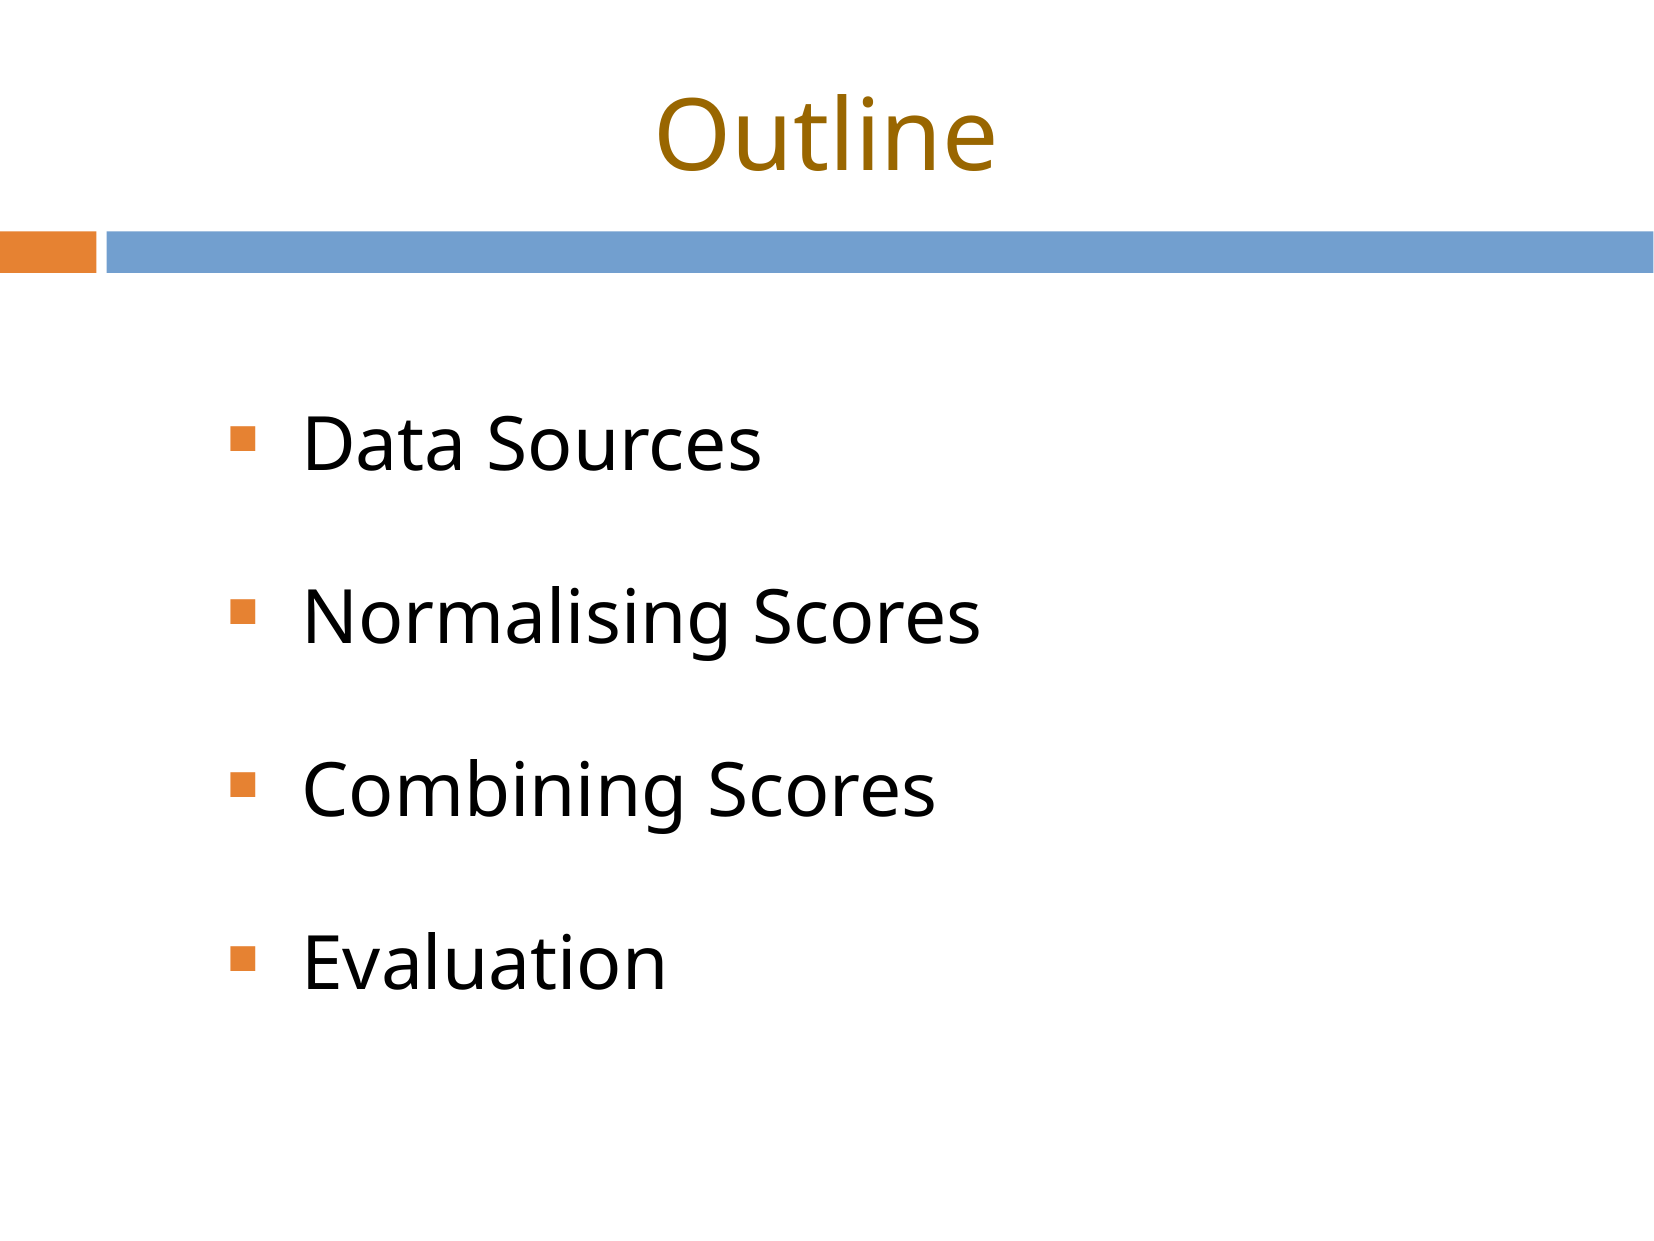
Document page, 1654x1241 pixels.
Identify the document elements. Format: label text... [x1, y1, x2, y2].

title Outline [0, 49, 1654, 213]
list Data Sources Normalising Scores Combining Scores Evaluation [212, 389, 1512, 1111]
